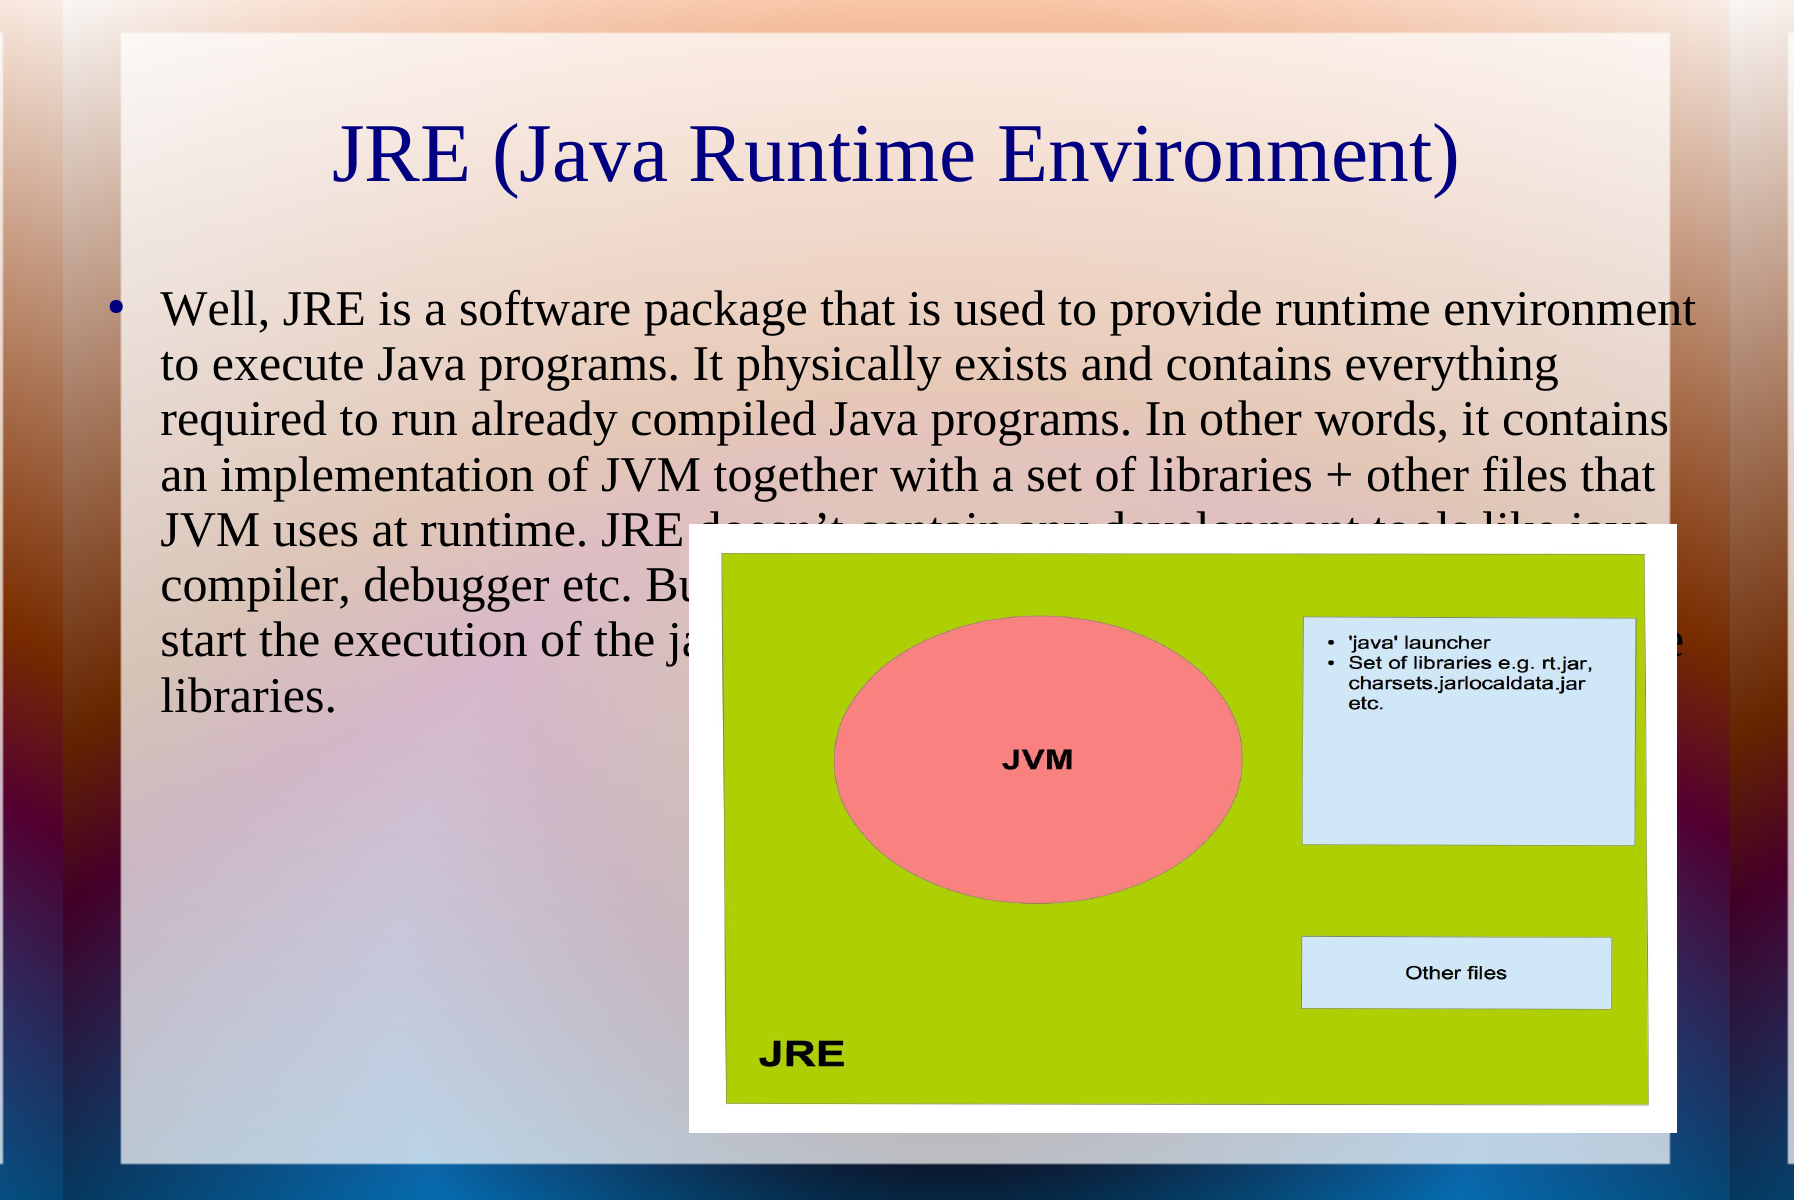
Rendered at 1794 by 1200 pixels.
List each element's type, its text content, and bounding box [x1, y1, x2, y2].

title JRE (Java Runtime Environment) [89, 53, 1705, 254]
list Well, JRE is a software package that is used to provide runtime environment to execute Java programs. It physically exists and contains everything required to run already compiled Java programs. In other words, it contains an implementation of JVM together with a set of libraries + other files that JVM uses at runtime. JRE doesn’t contain any development tools like java compiler, debugger etc. But, it does contain the ‘java’ launcher (in order to start the execution of the java program) and various other files including the libraries. [89, 280, 1705, 1000]
picture [0, 0, 1794, 1200]
